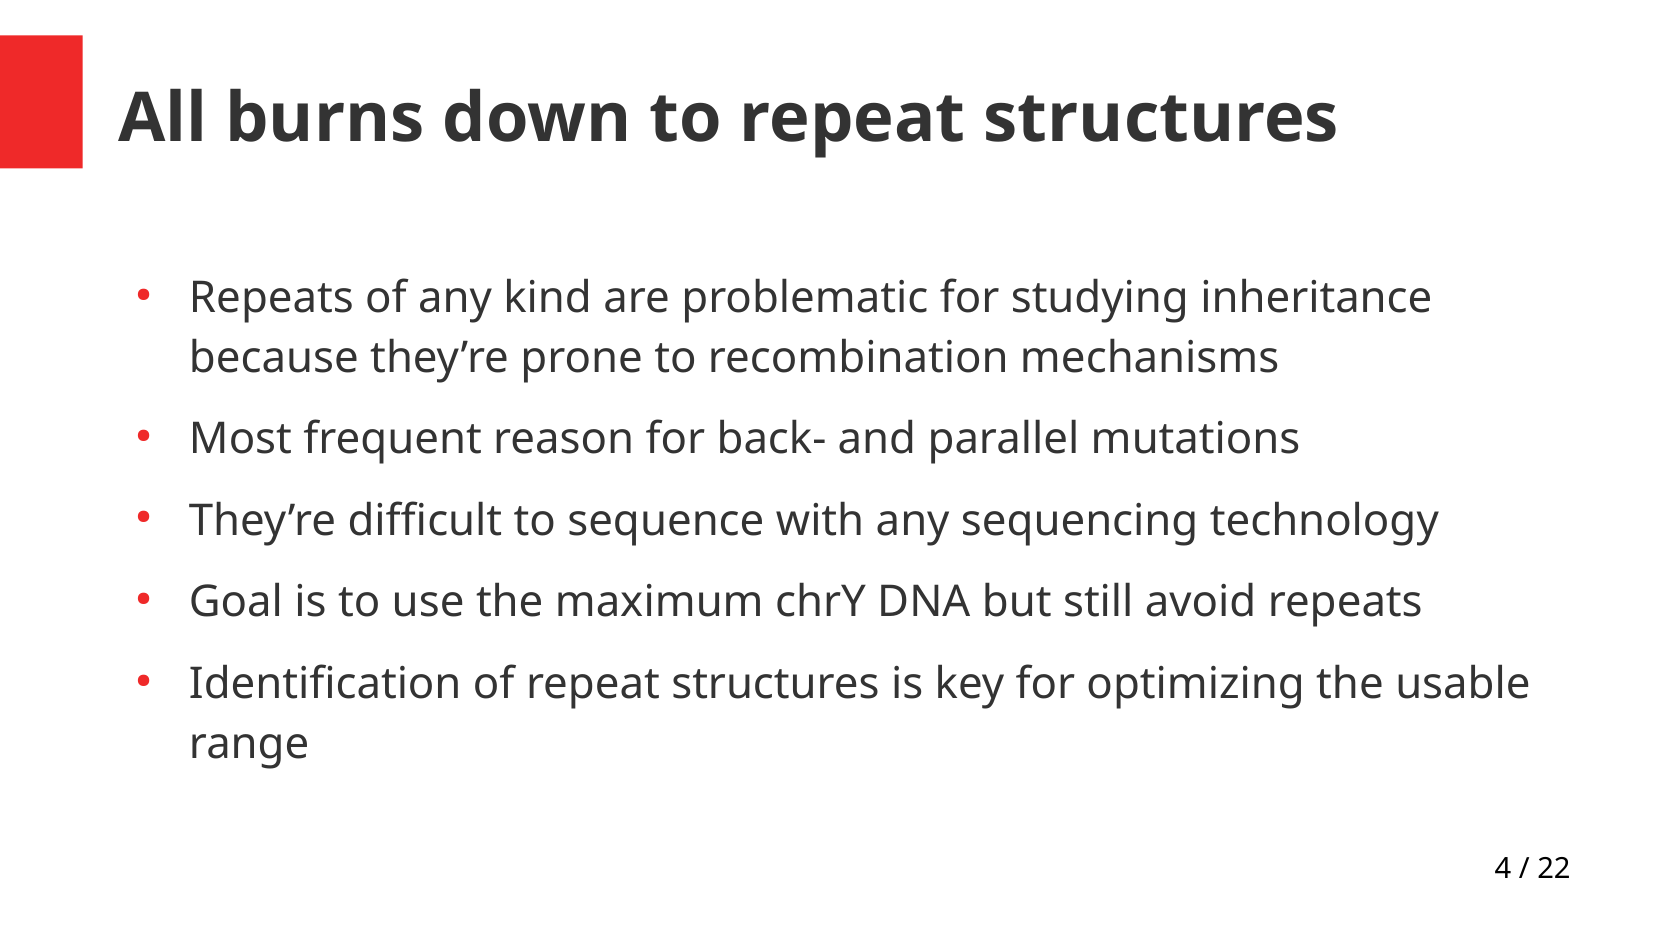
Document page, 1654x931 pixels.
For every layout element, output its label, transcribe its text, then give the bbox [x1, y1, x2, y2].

list Repeats of any kind are problematic for studying inheritance because they’re prone to recombination mechanisms Most frequent reason for back- and parallel mutations They’re difficult to sequence with any sequencing technology Goal is to use the maximum chrY DNA but still avoid repeats Identification of repeat structures is key for optimizing the usable range [118, 265, 1536, 806]
title All burns down to repeat structures [118, 37, 1571, 193]
